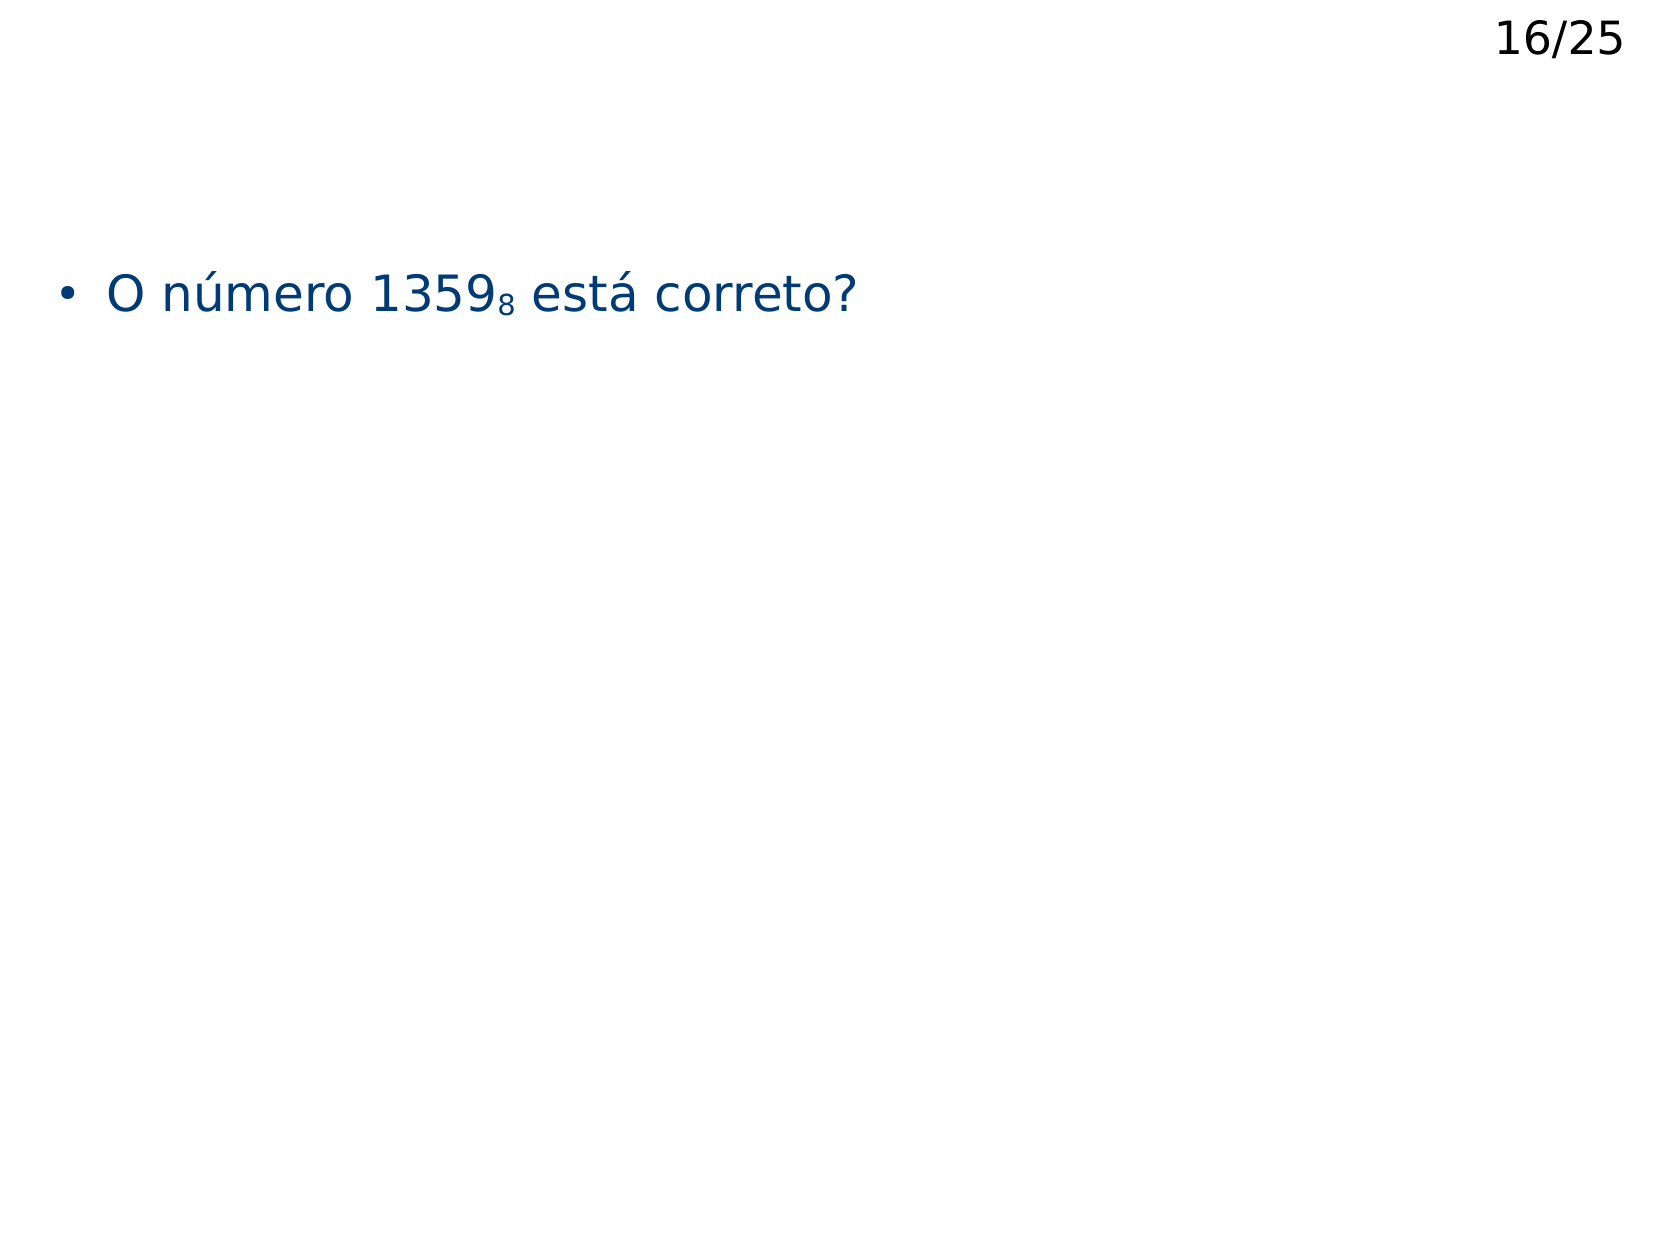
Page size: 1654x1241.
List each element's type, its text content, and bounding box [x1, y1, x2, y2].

list O número 13598 está correto? [59, 236, 1625, 1211]
